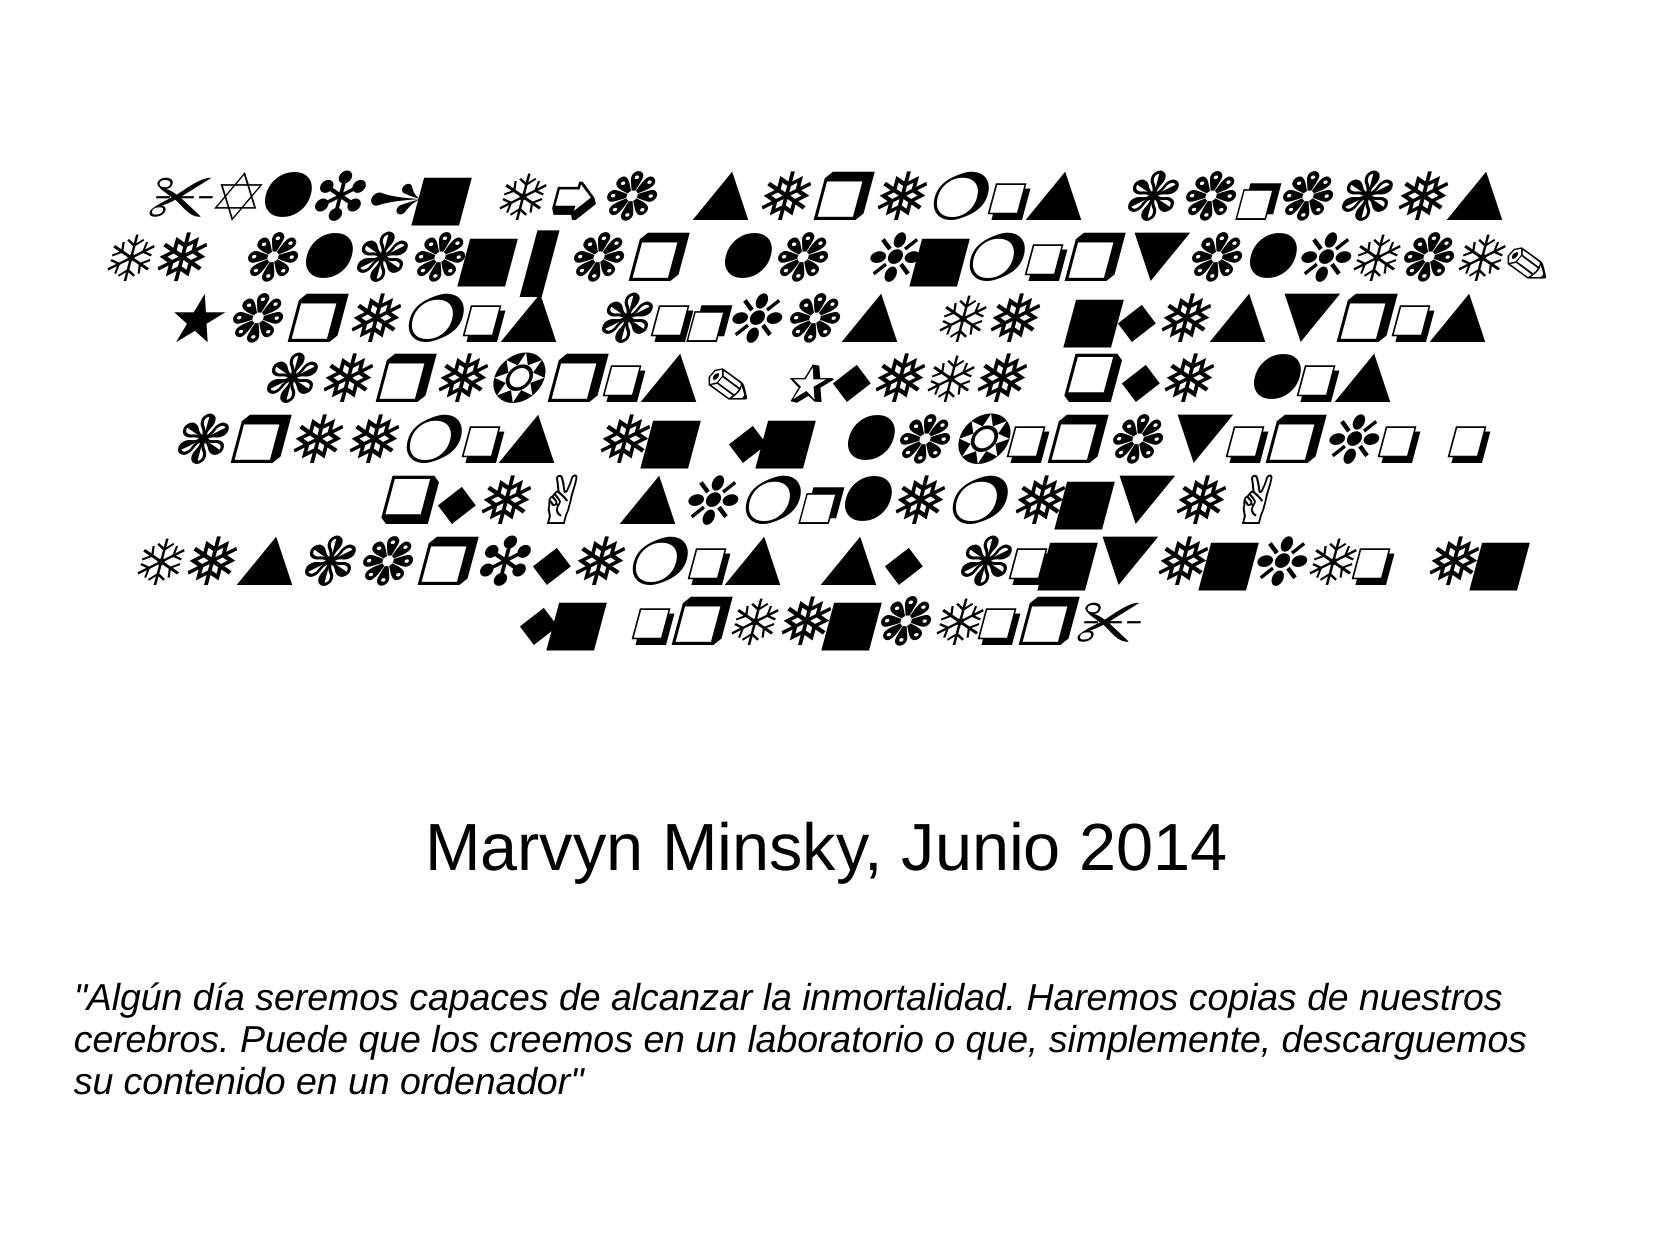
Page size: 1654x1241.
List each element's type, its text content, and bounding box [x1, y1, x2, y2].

subtitle "Algún día seremos capaces de alcanzar la inmortalidad. Haremos copias de nuestros cerebros. Puede que los creemos en un laboratorio o que, simplemente, descarguemos su contenido en un ordenador" Marvyn Minsky, Junio 2014 [82, 49, 1571, 1010]
text_box "Algún día seremos capaces de alcanzar la inmortalidad. Haremos copias de nuestros cerebros. Puede que los creemos en un laboratorio o que, simplemente, descarguemos su contenido en un ordenador" [59, 927, 1548, 1195]
